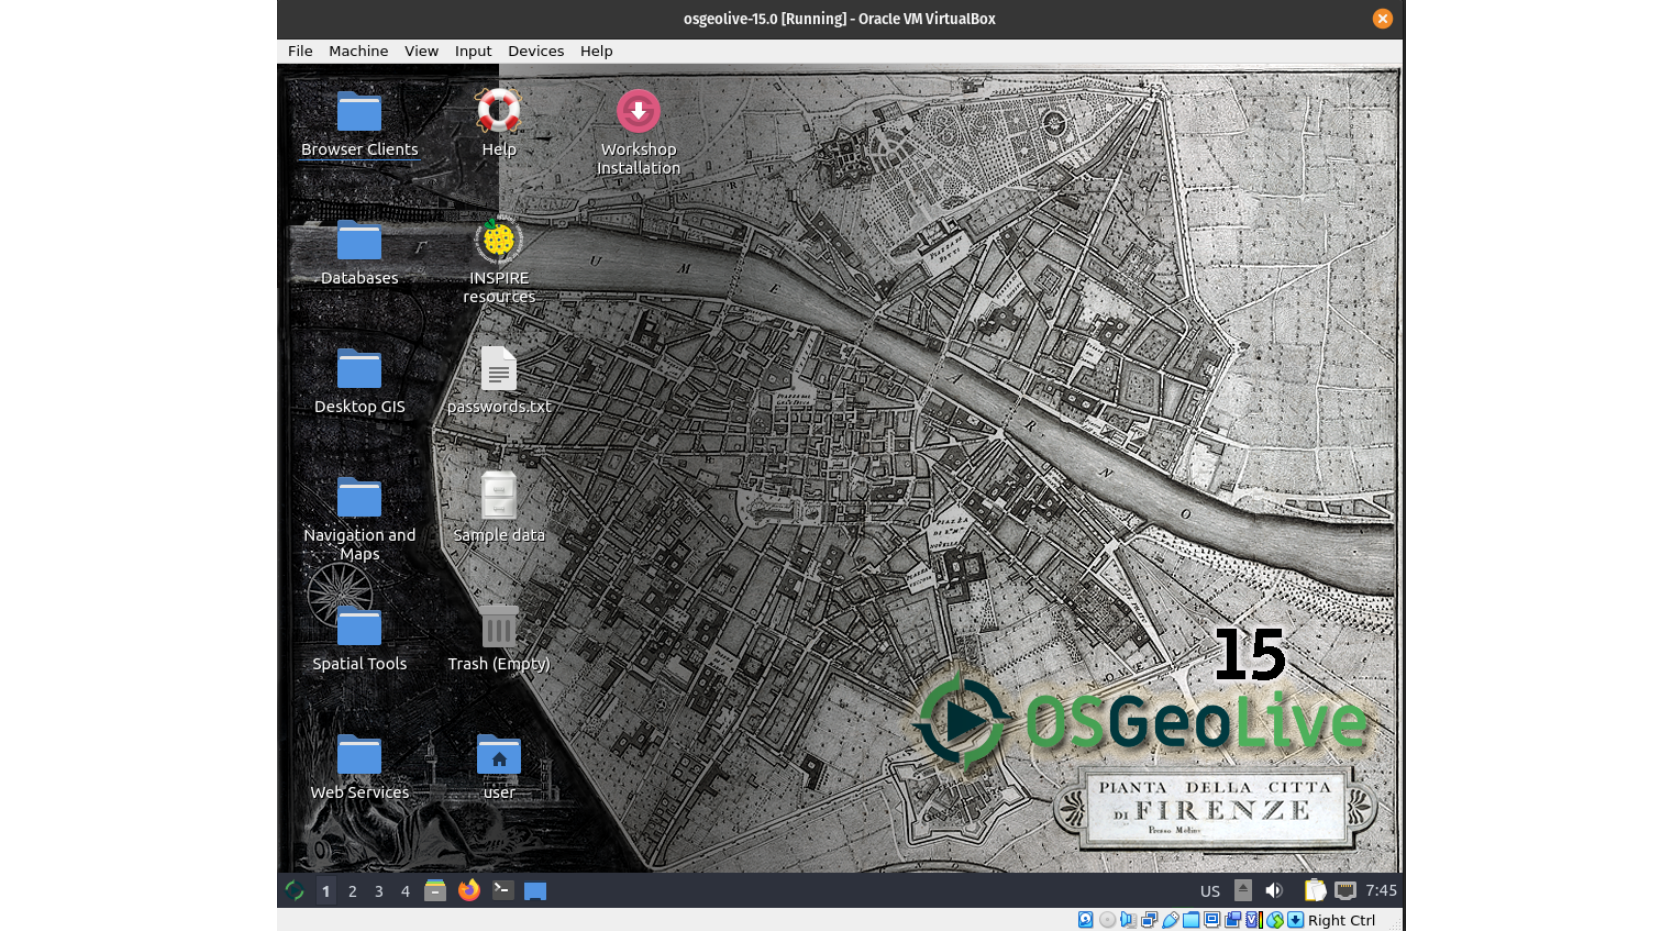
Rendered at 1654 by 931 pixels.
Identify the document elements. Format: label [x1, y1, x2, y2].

picture [277, 0, 1406, 931]
